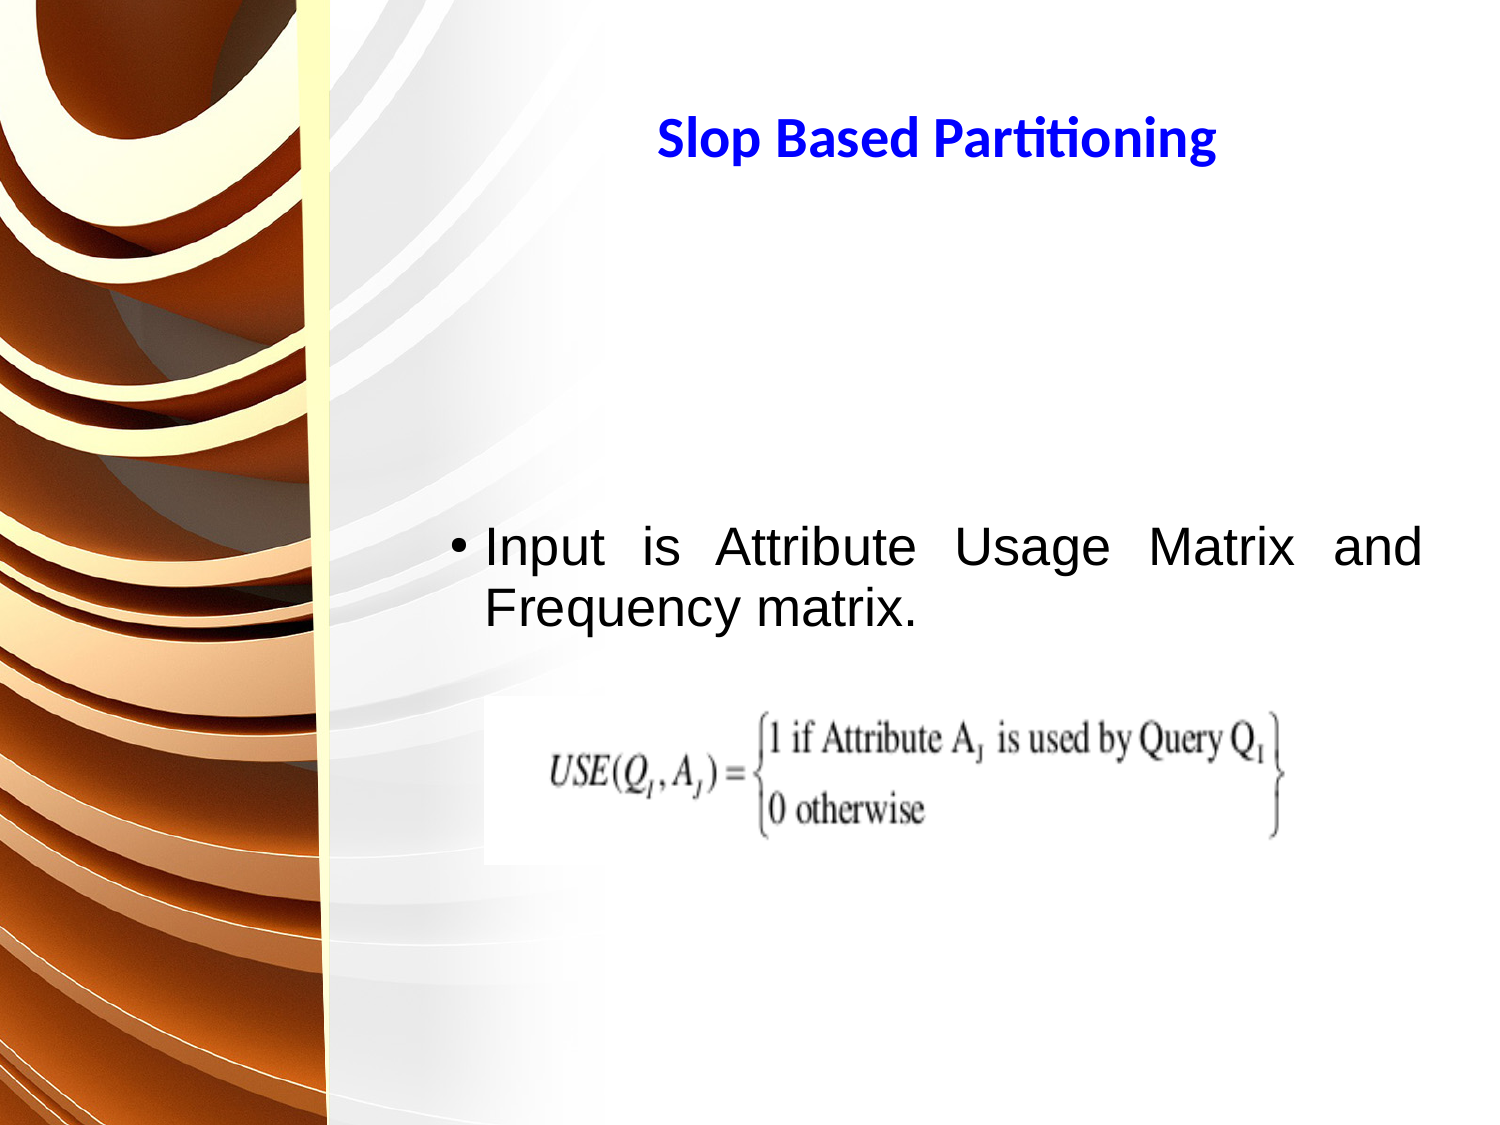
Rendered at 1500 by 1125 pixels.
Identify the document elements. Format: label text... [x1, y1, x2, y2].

title Slop Based Partitioning [449, 86, 1425, 199]
subtitle Input is Attribute Usage Matrix and Frequency matrix. [449, 236, 1425, 1039]
picture [0, 0, 1500, 1125]
